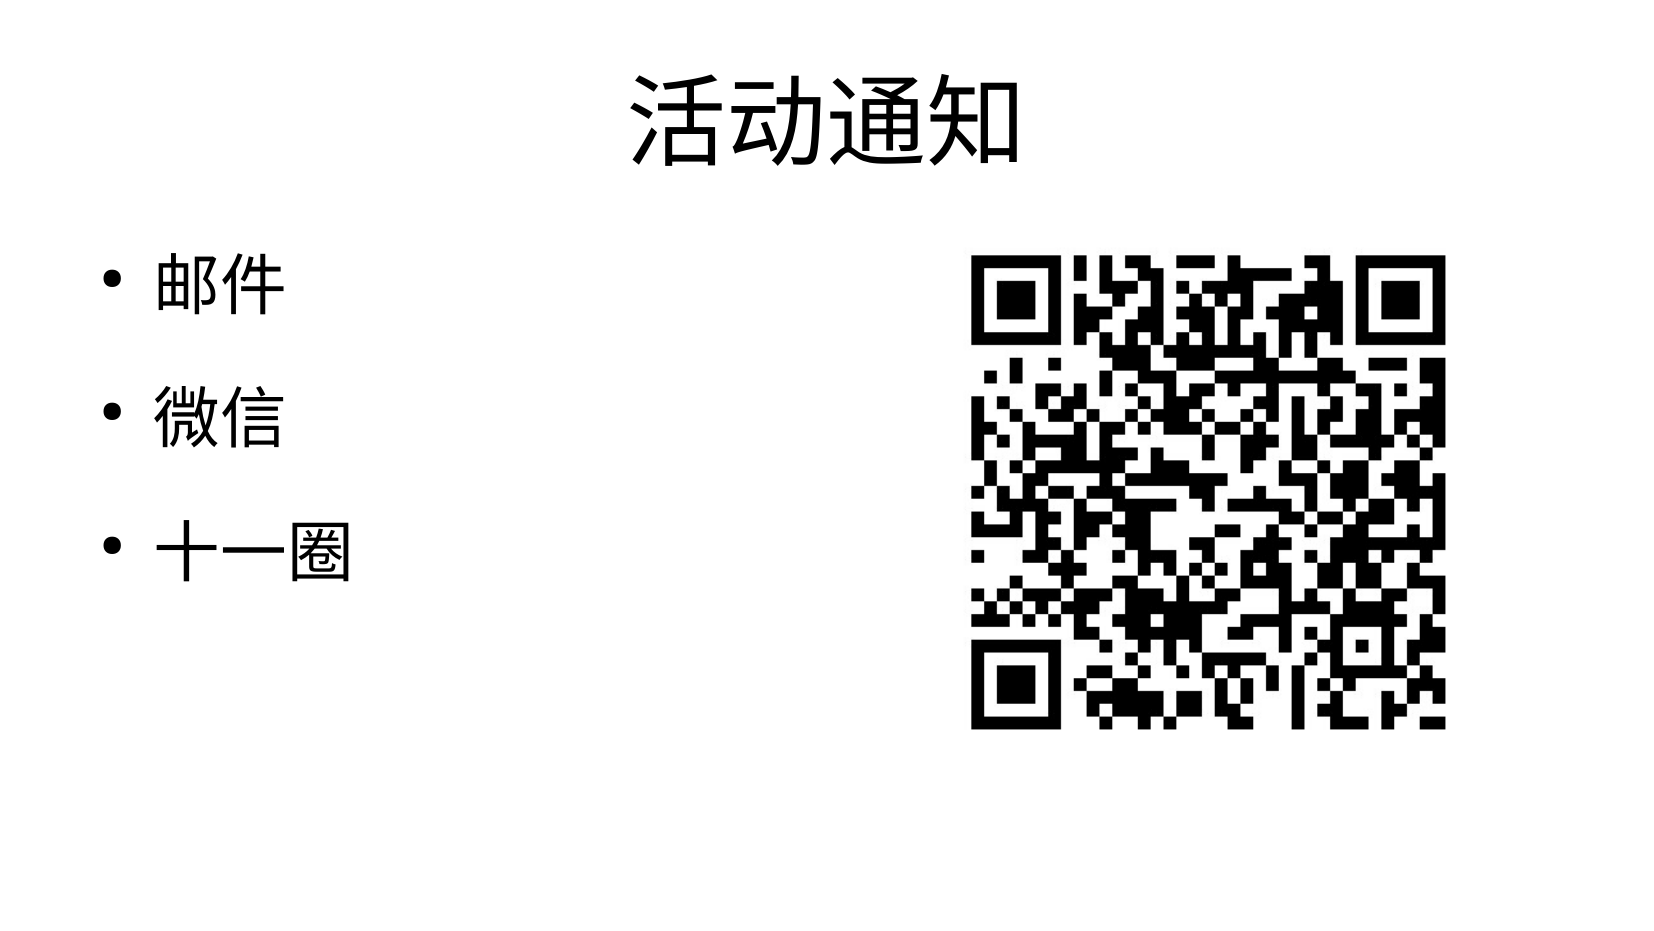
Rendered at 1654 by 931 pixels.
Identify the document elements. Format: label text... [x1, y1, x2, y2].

picture [933, 217, 1484, 768]
title 活动通知 [82, 37, 1571, 193]
list 邮件 微信 十一圈 [82, 217, 809, 758]
